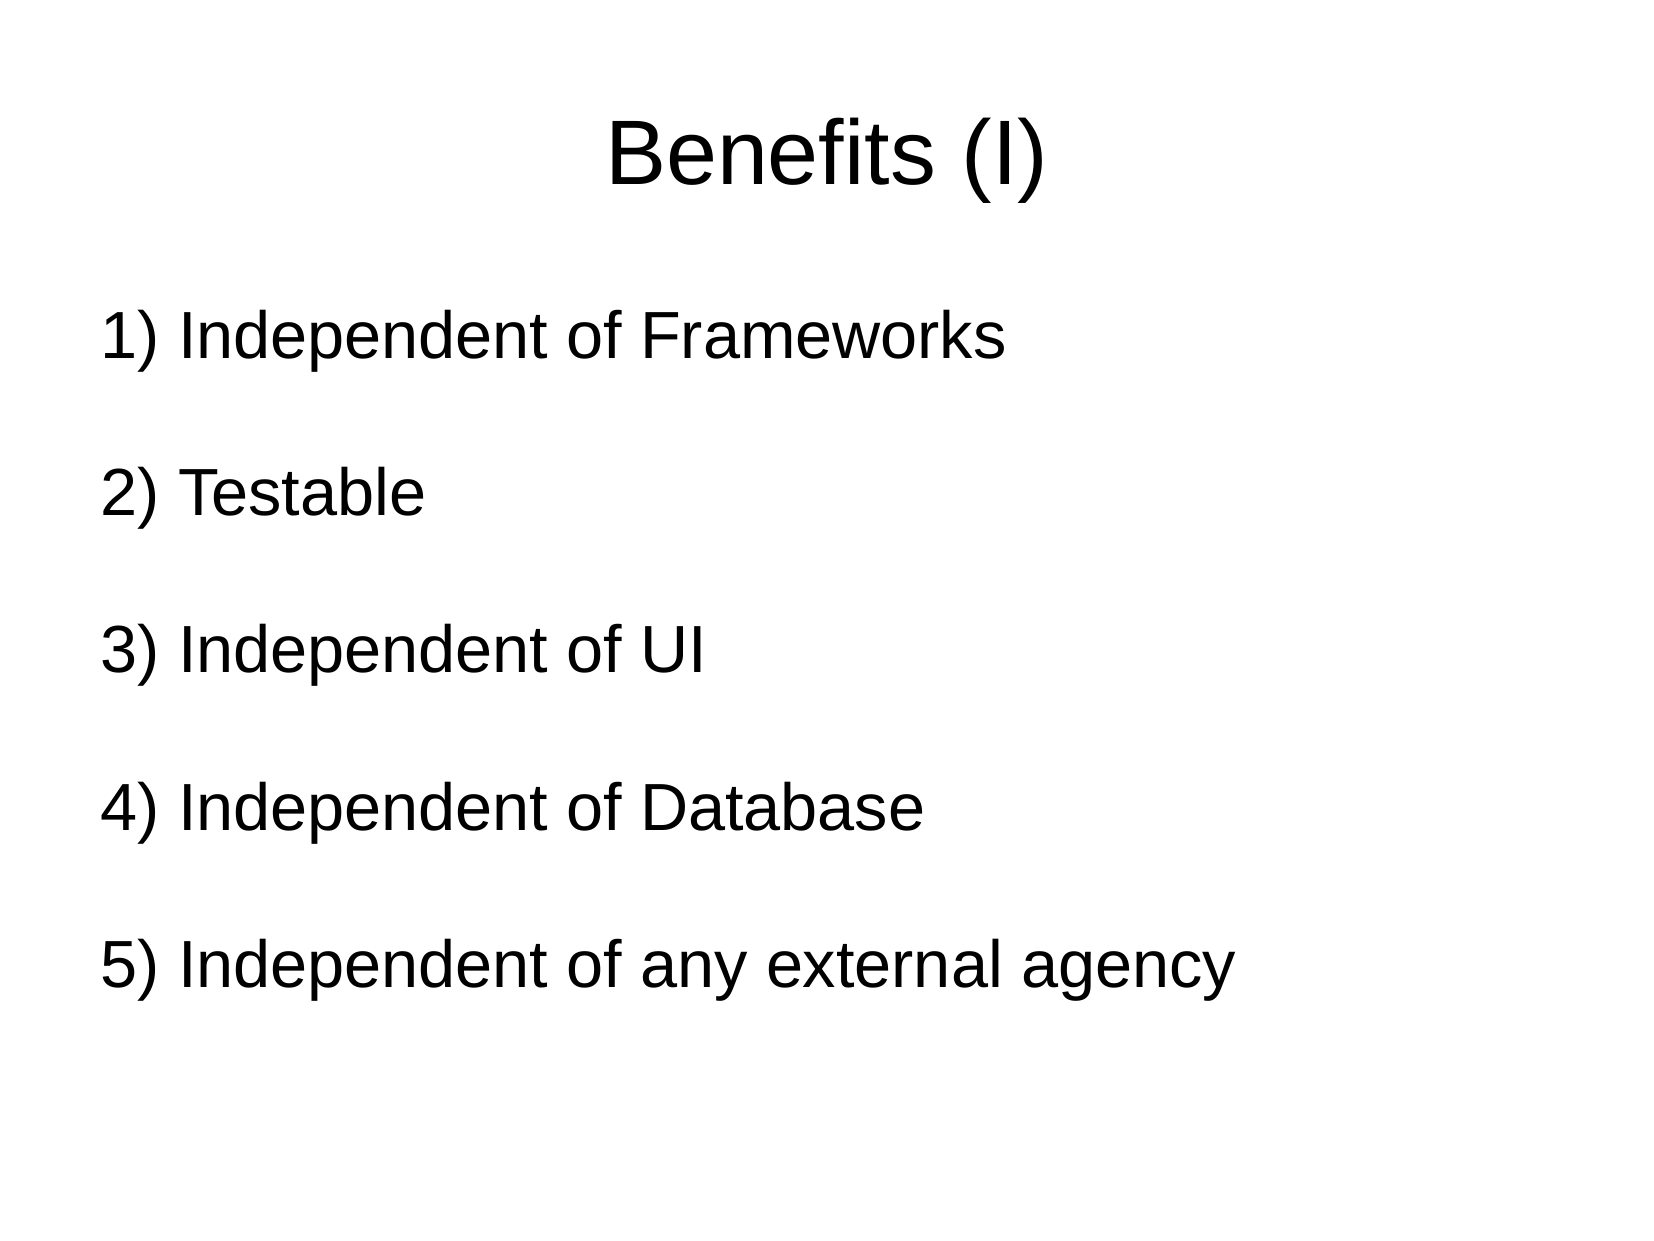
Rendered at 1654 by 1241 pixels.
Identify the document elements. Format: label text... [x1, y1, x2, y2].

list Independent of Frameworks Testable Independent of UI Independent of Database Independent of any external agency [82, 290, 1571, 1010]
title Benefits (I) [82, 49, 1571, 257]
